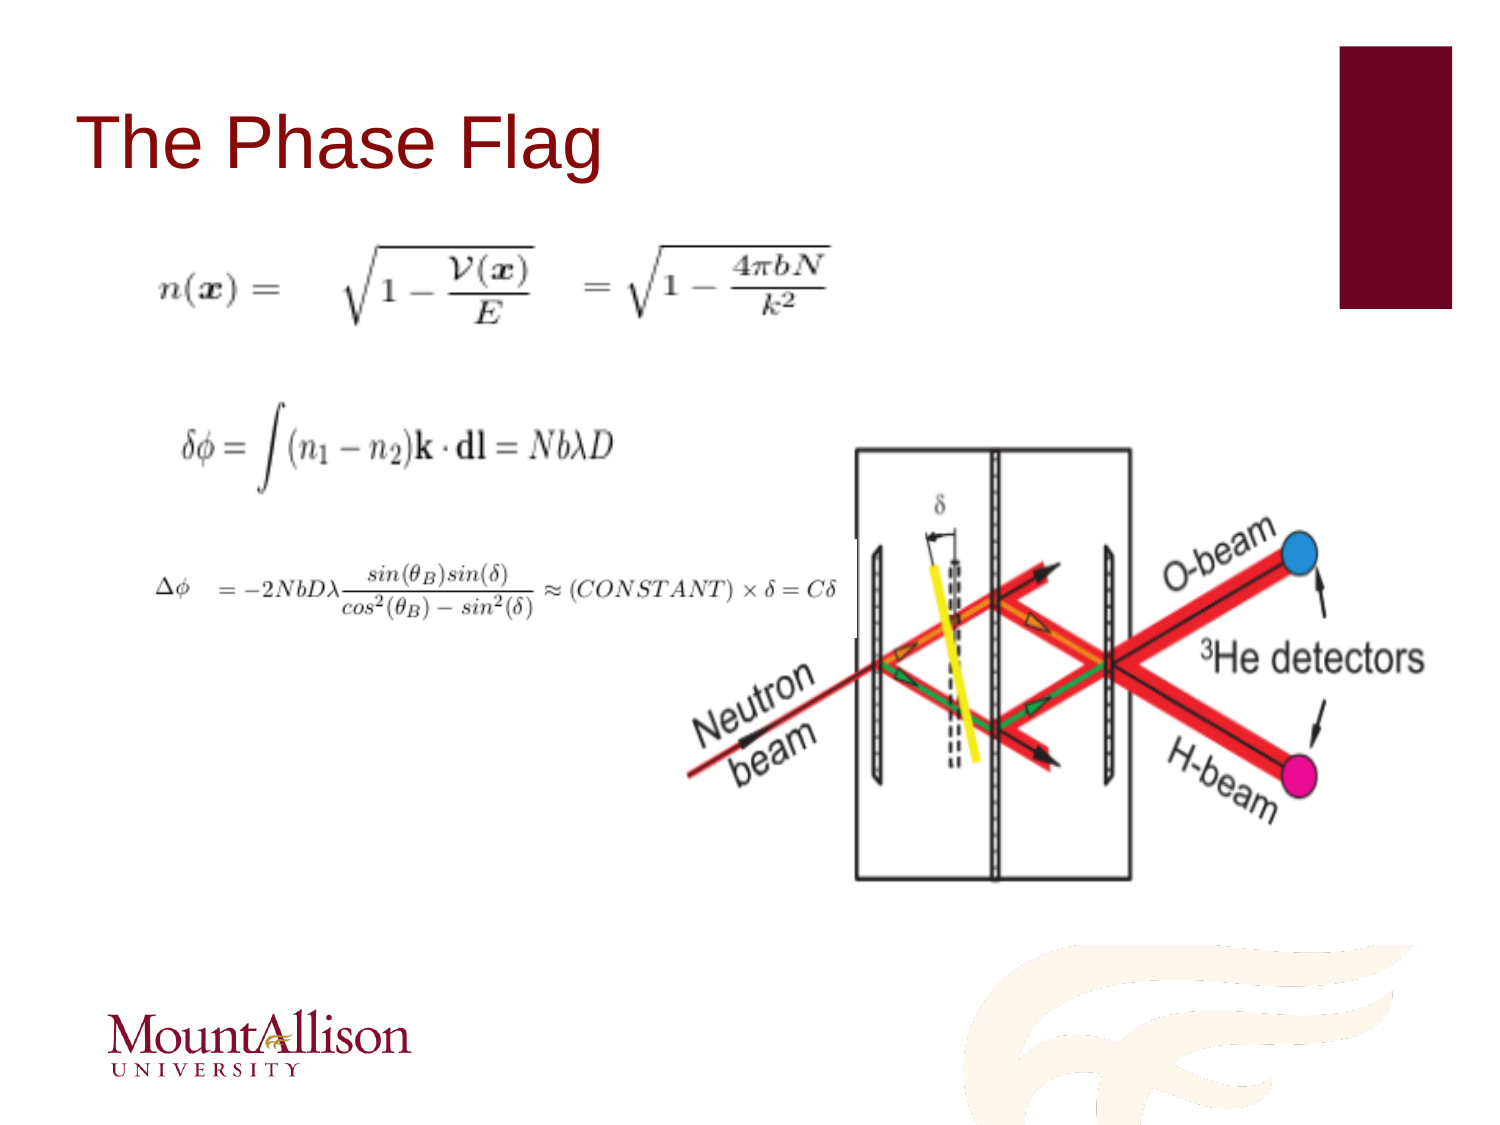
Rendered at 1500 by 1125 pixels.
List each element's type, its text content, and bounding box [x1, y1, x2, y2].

picture [106, 220, 1489, 1125]
picture [59, 232, 296, 339]
title The Phase Flag [75, 44, 1425, 233]
